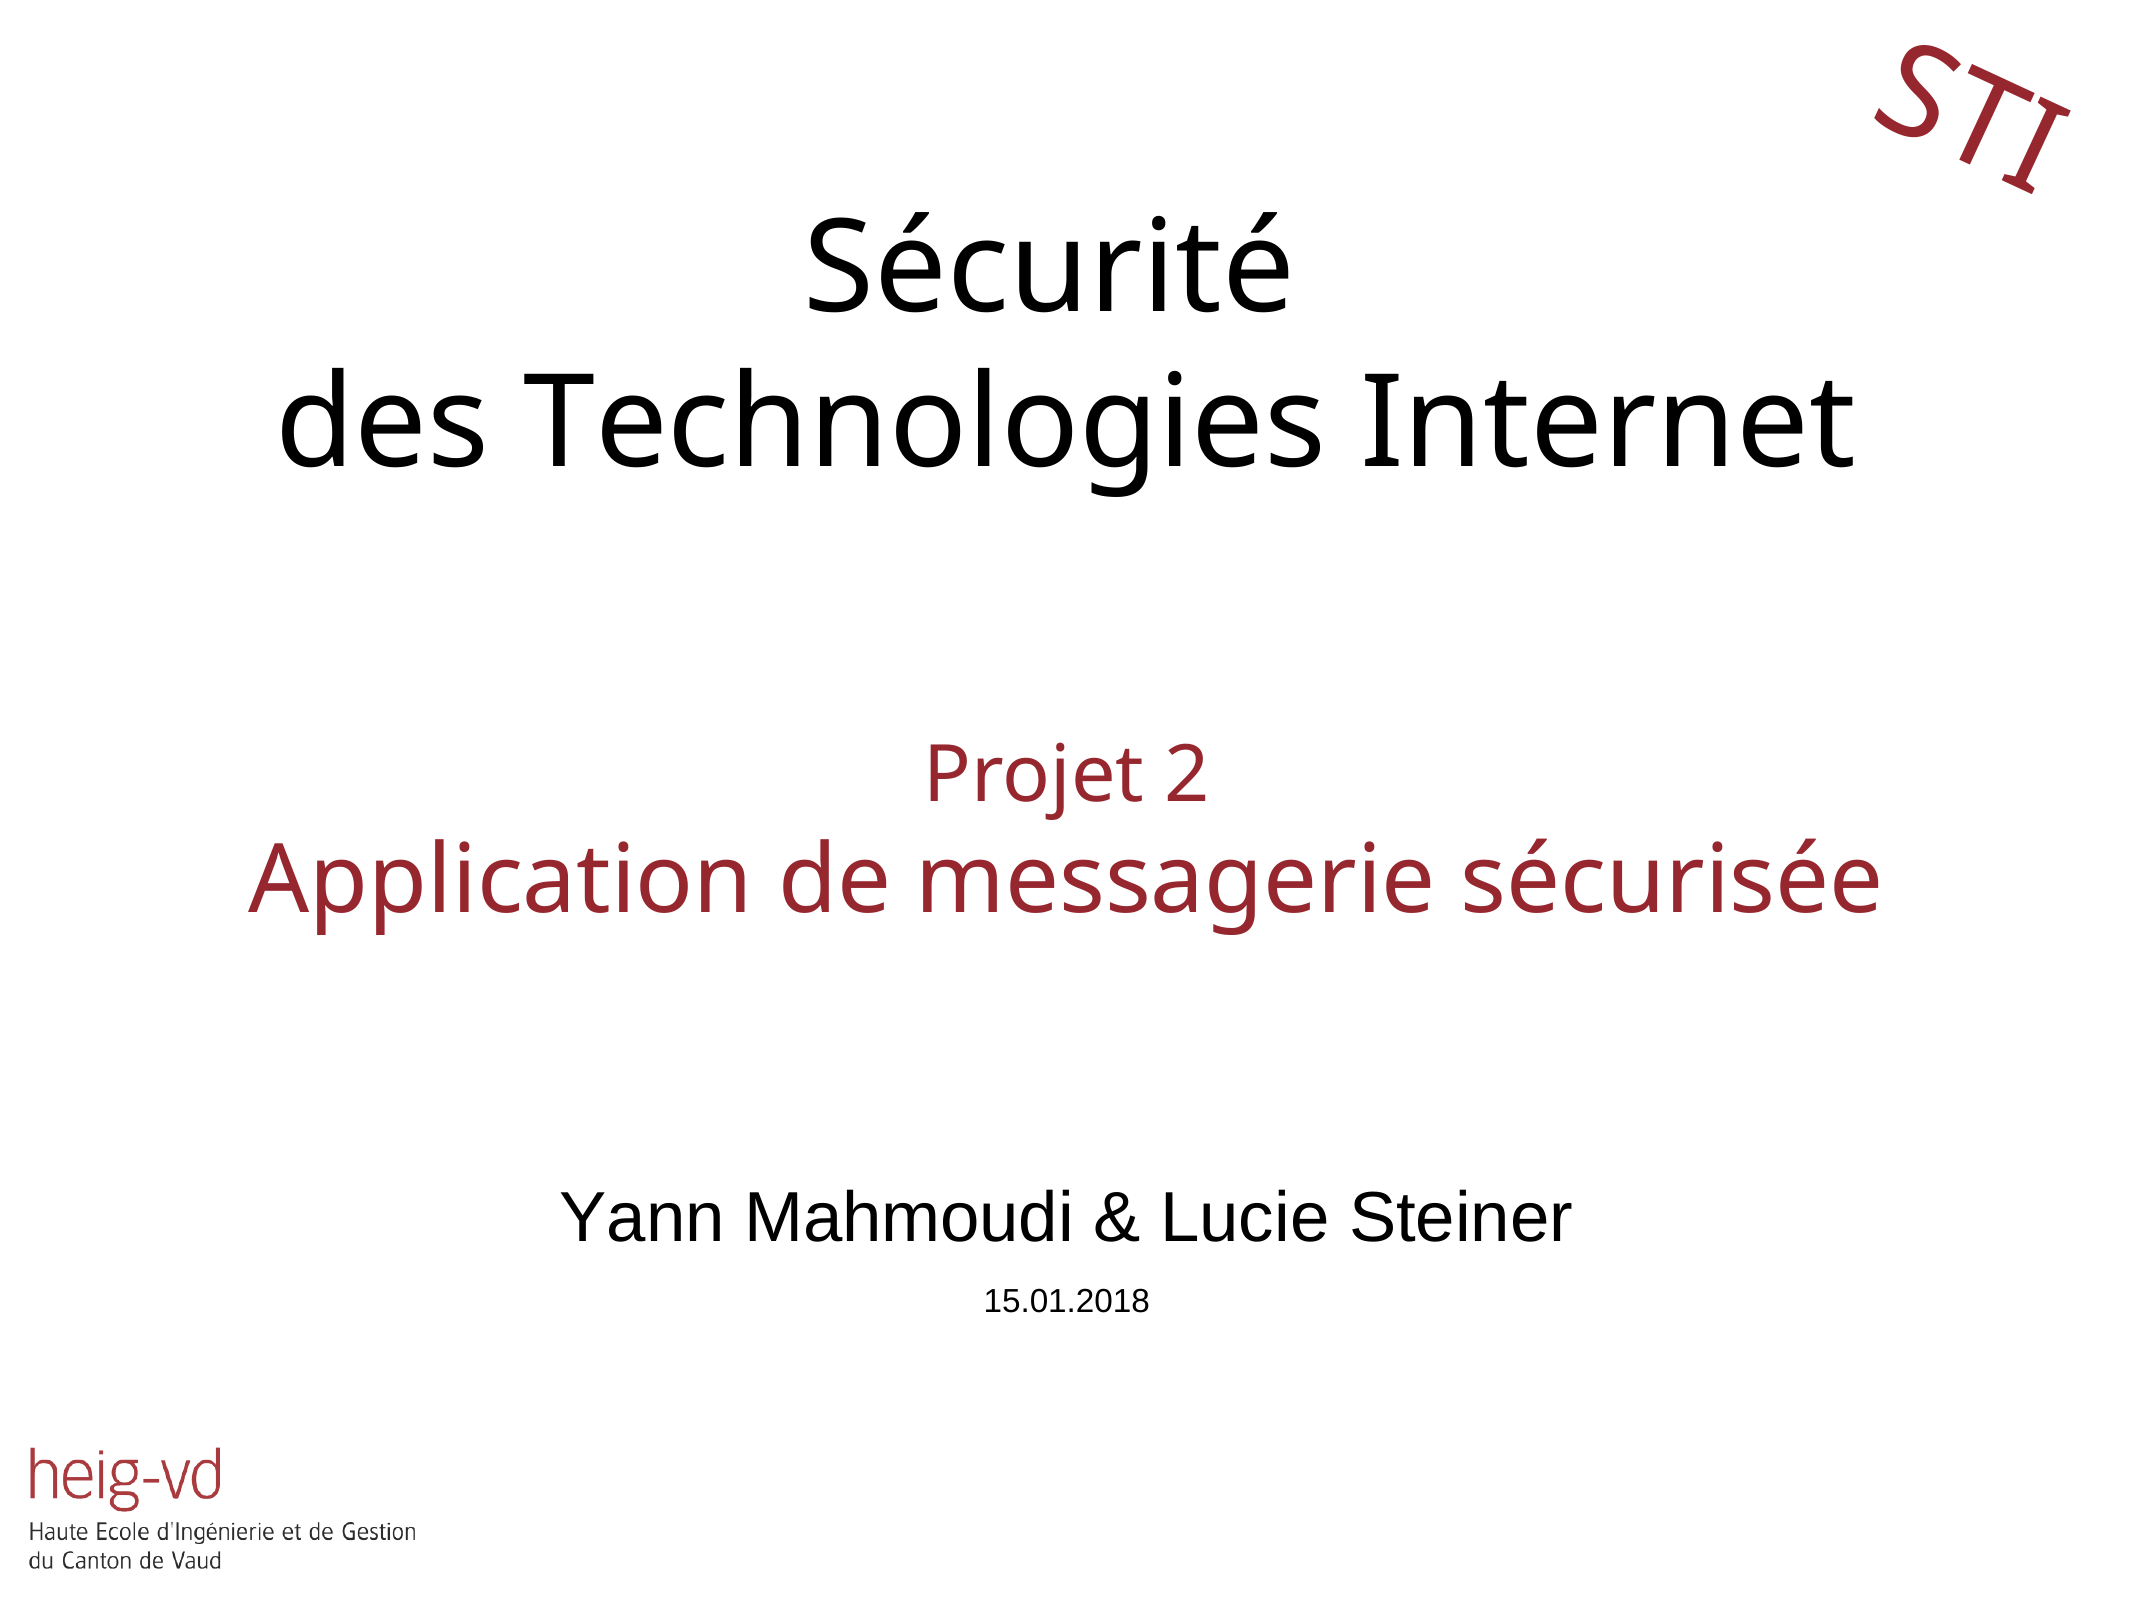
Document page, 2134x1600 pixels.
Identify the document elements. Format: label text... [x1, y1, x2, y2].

title Sécurité des Technologies Internet [56, 95, 2078, 580]
list Yann Mahmoudi & Lucie Steiner 15.01.2018 [56, 1079, 2078, 1411]
text_box STI [1759, 0, 2134, 276]
text_box STI [2002, 90, 2014, 95]
picture [29, 1447, 415, 1569]
text_box Projet 2 Application de messagerie sécurisée [57, 585, 2076, 1069]
